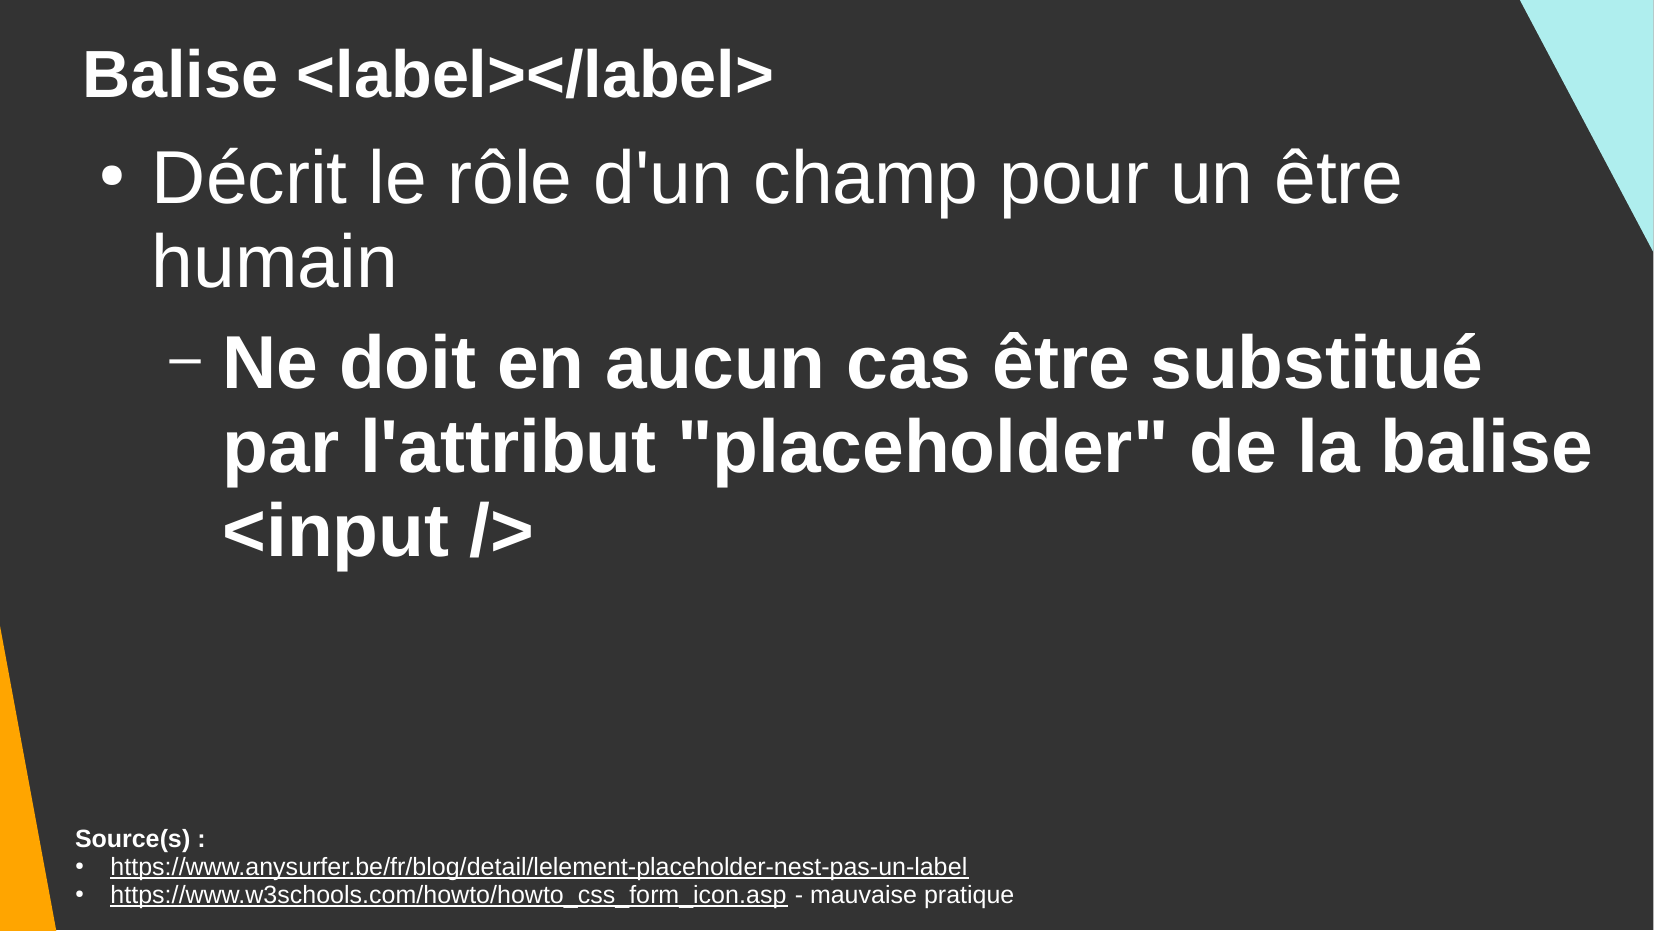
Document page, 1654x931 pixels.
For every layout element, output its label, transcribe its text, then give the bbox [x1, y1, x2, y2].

list Décrit le rôle d'un champ pour un être humain Ne doit en aucun cas être substitué par l'attribut "placeholder" de la balise <input /> [80, 135, 1605, 591]
title Balise <label></label> [82, 37, 1571, 114]
text_box [0, 625, 57, 931]
text_box Source(s) : https://www.anysurfer.be/fr/blog/detail/lelement-placeholder-nest-pas-un-label https://www.w3schools.com/howto/howto_css_form_icon.asp - mauvaise pratique [60, 817, 1546, 922]
text_box [1519, 0, 1654, 254]
